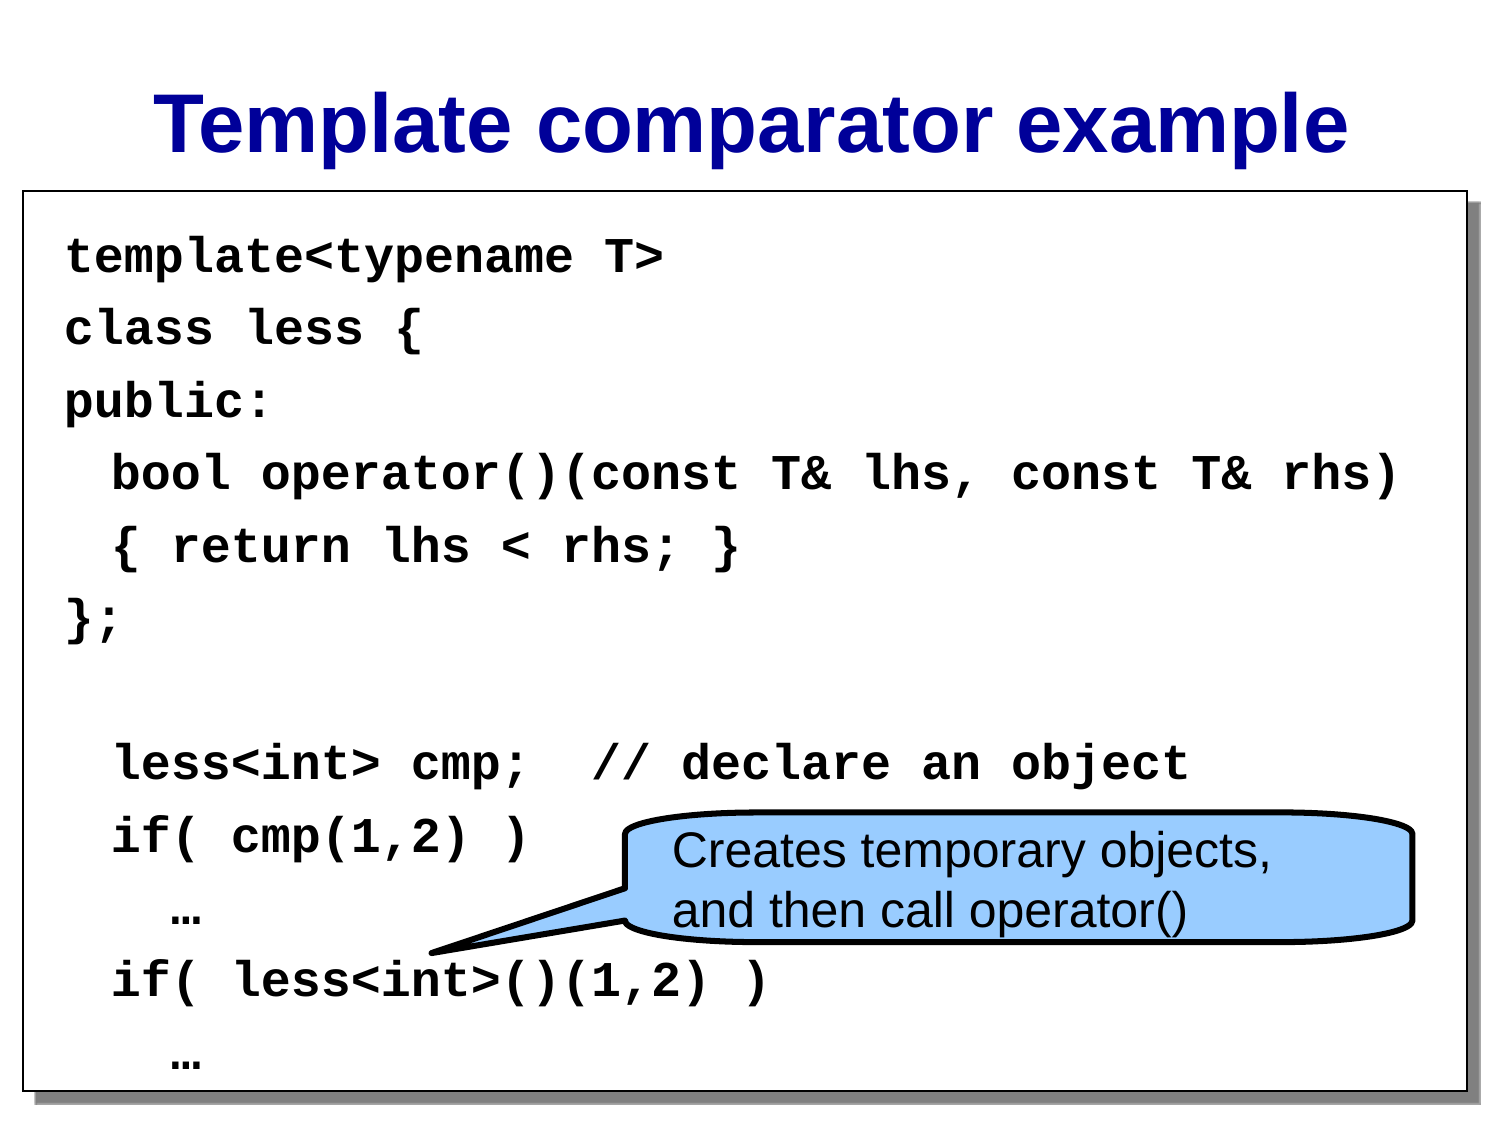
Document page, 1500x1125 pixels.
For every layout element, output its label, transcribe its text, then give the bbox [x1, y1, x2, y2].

title Template comparator example [37, 17, 1468, 220]
text_box [22, 190, 1468, 1091]
list template<typename T> class less { public: bool operator()(const T& lhs, const T& rhs) { return lhs < rhs; } }; less<int> cmp; // declare an object if( cmp(1,2) ) … if( less<int>()(1,2) ) … [49, 215, 1427, 1087]
text_box Creates temporary objects, and then call operator() [431, 812, 1413, 954]
